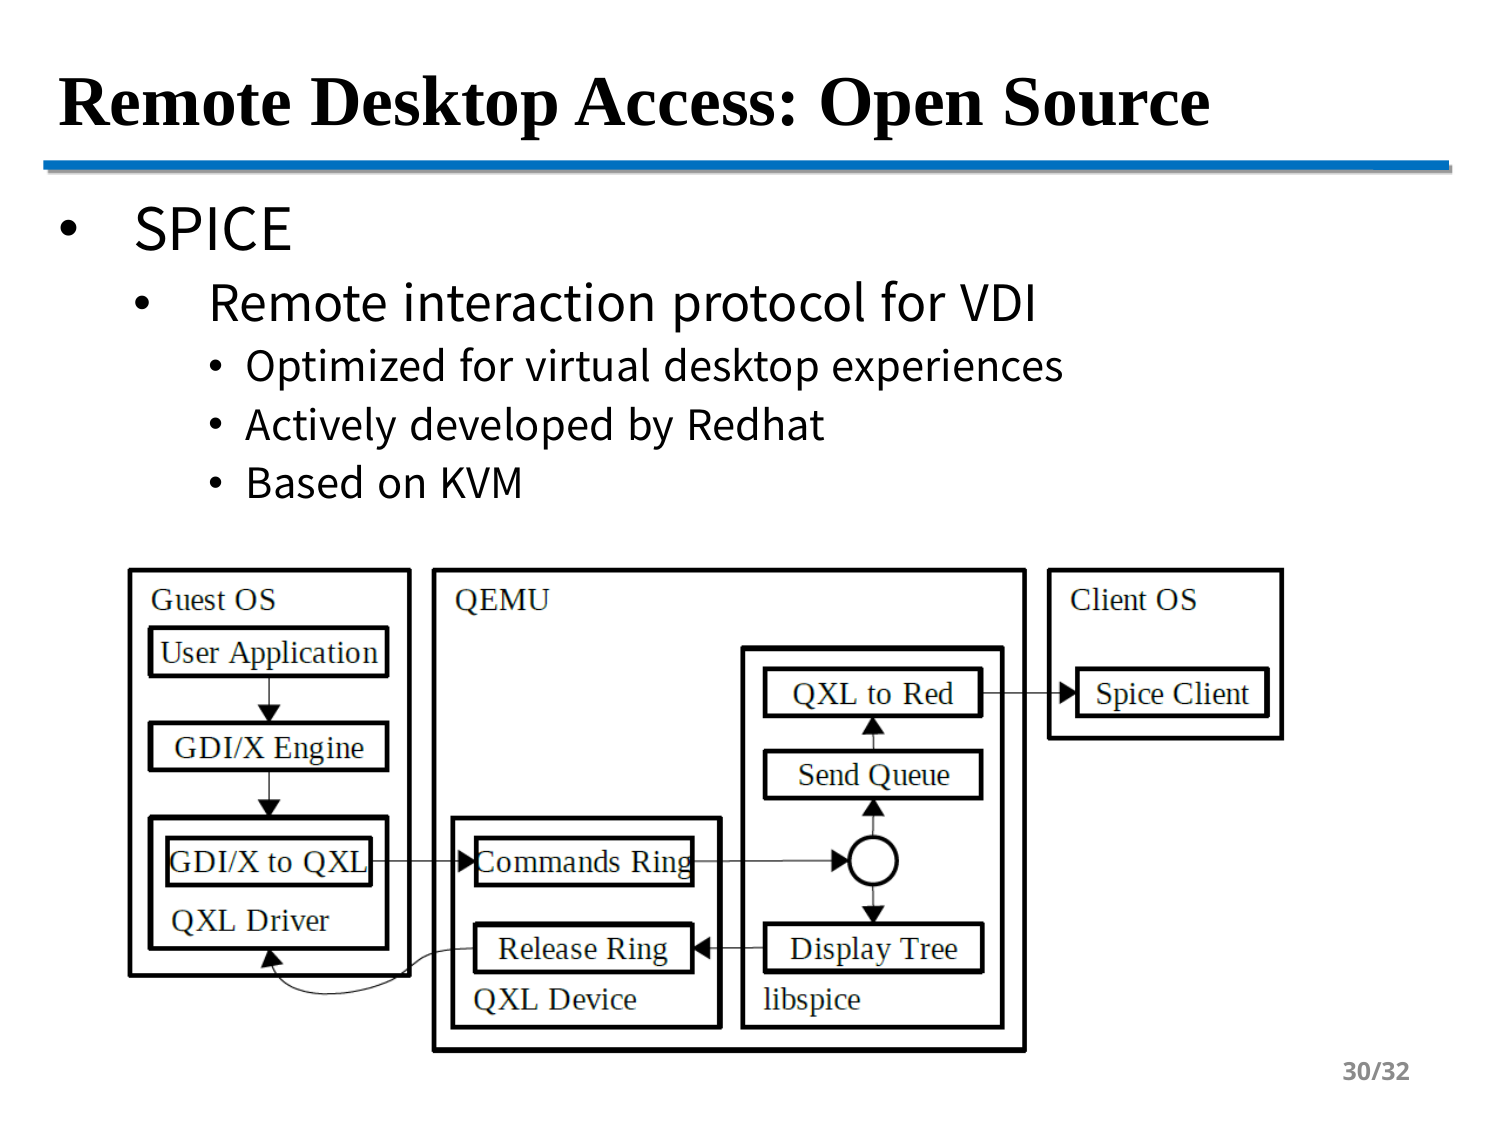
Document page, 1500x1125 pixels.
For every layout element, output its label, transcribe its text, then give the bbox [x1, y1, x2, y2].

list SPICE Remote interaction protocol for VDI Optimized for virtual desktop experiences Actively developed by Redhat Based on KVM [43, 184, 1449, 1012]
title Remote Desktop Access: Open Source [43, 21, 1449, 173]
picture [123, 562, 1290, 1059]
slide_number <number>/32 [1074, 1042, 1425, 1103]
